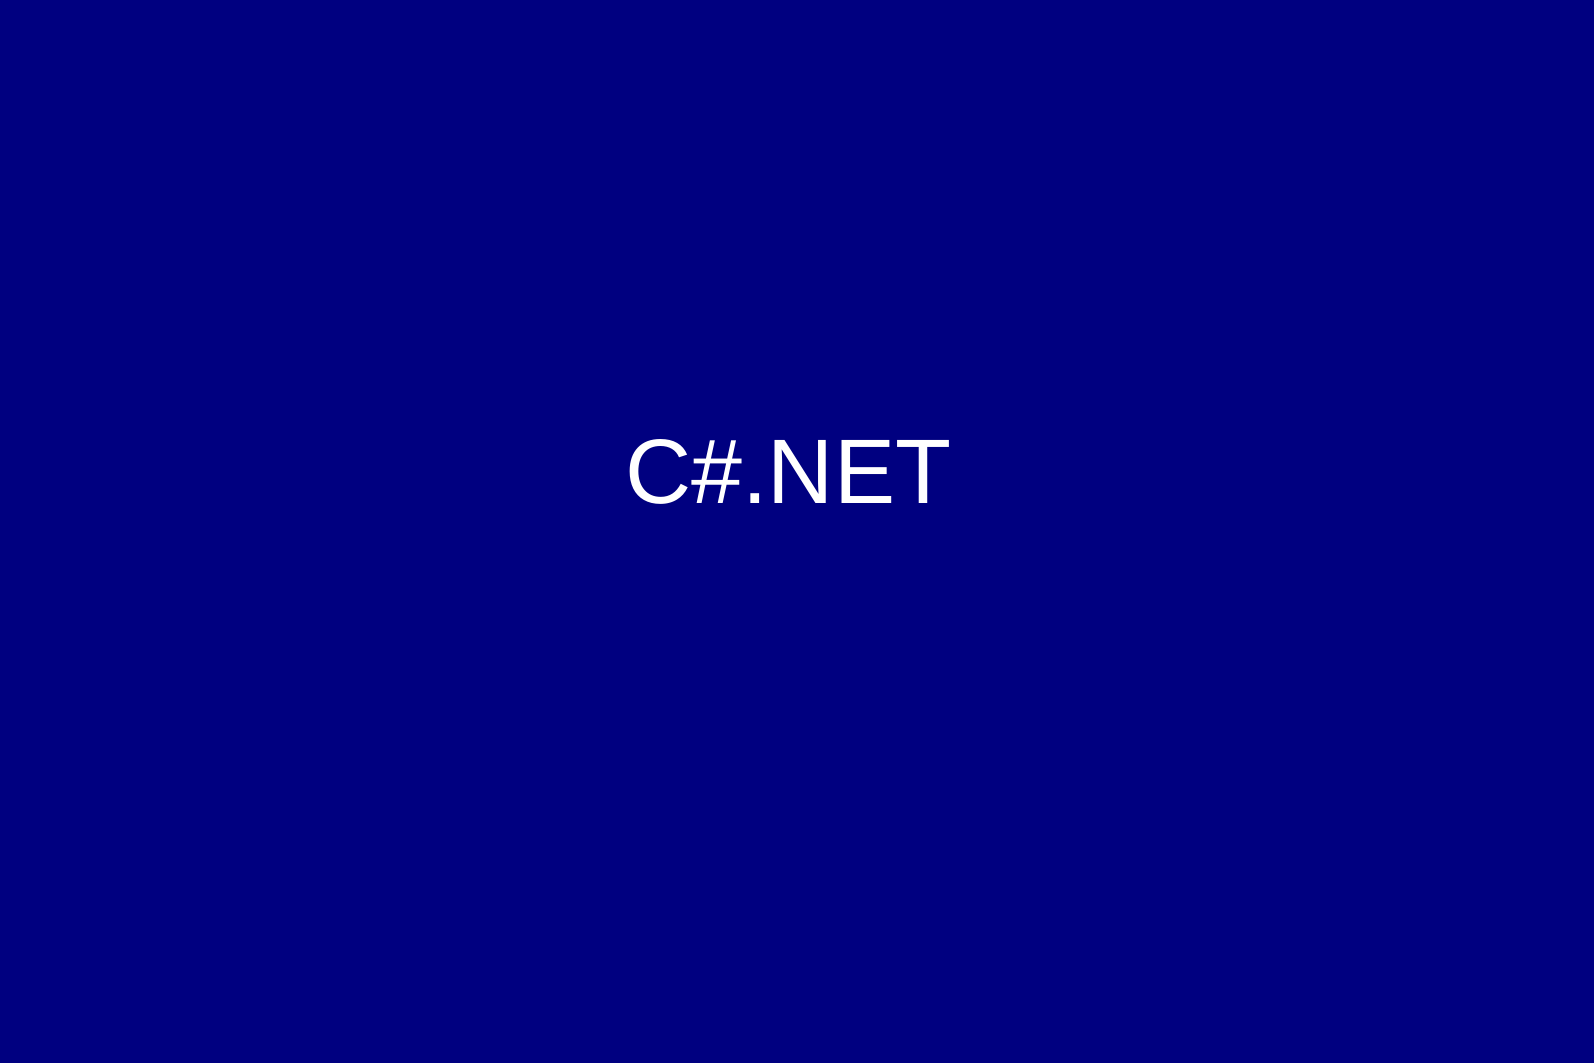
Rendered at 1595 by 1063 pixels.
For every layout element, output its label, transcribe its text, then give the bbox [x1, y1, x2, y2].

title C#.NET [70, 383, 1506, 562]
